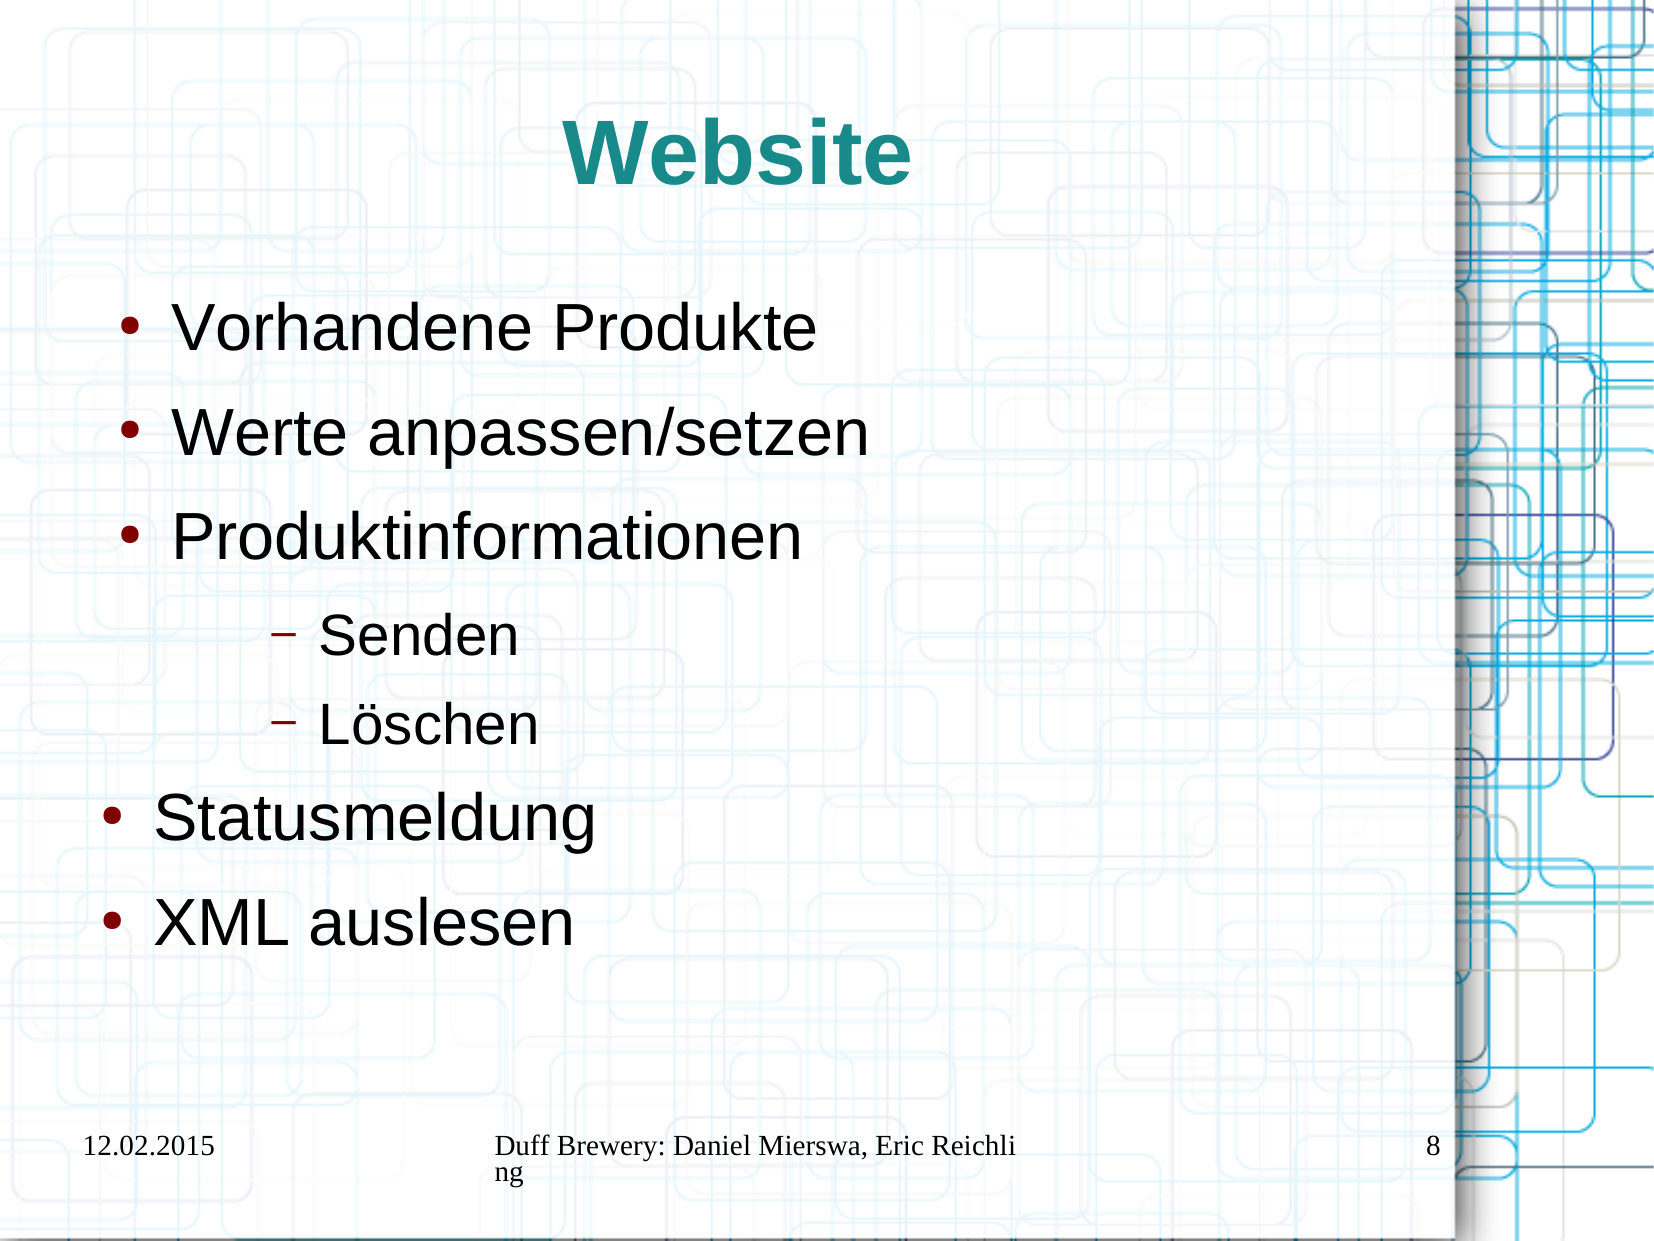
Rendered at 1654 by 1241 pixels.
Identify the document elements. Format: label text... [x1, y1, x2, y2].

title Website [59, 49, 1418, 257]
picture [0, 0, 1654, 1241]
list Vorhandene Produkte Werte anpassen/setzen Produktinformationen Senden Löschen Statusmeldung XML auslesen [82, 290, 1418, 1109]
